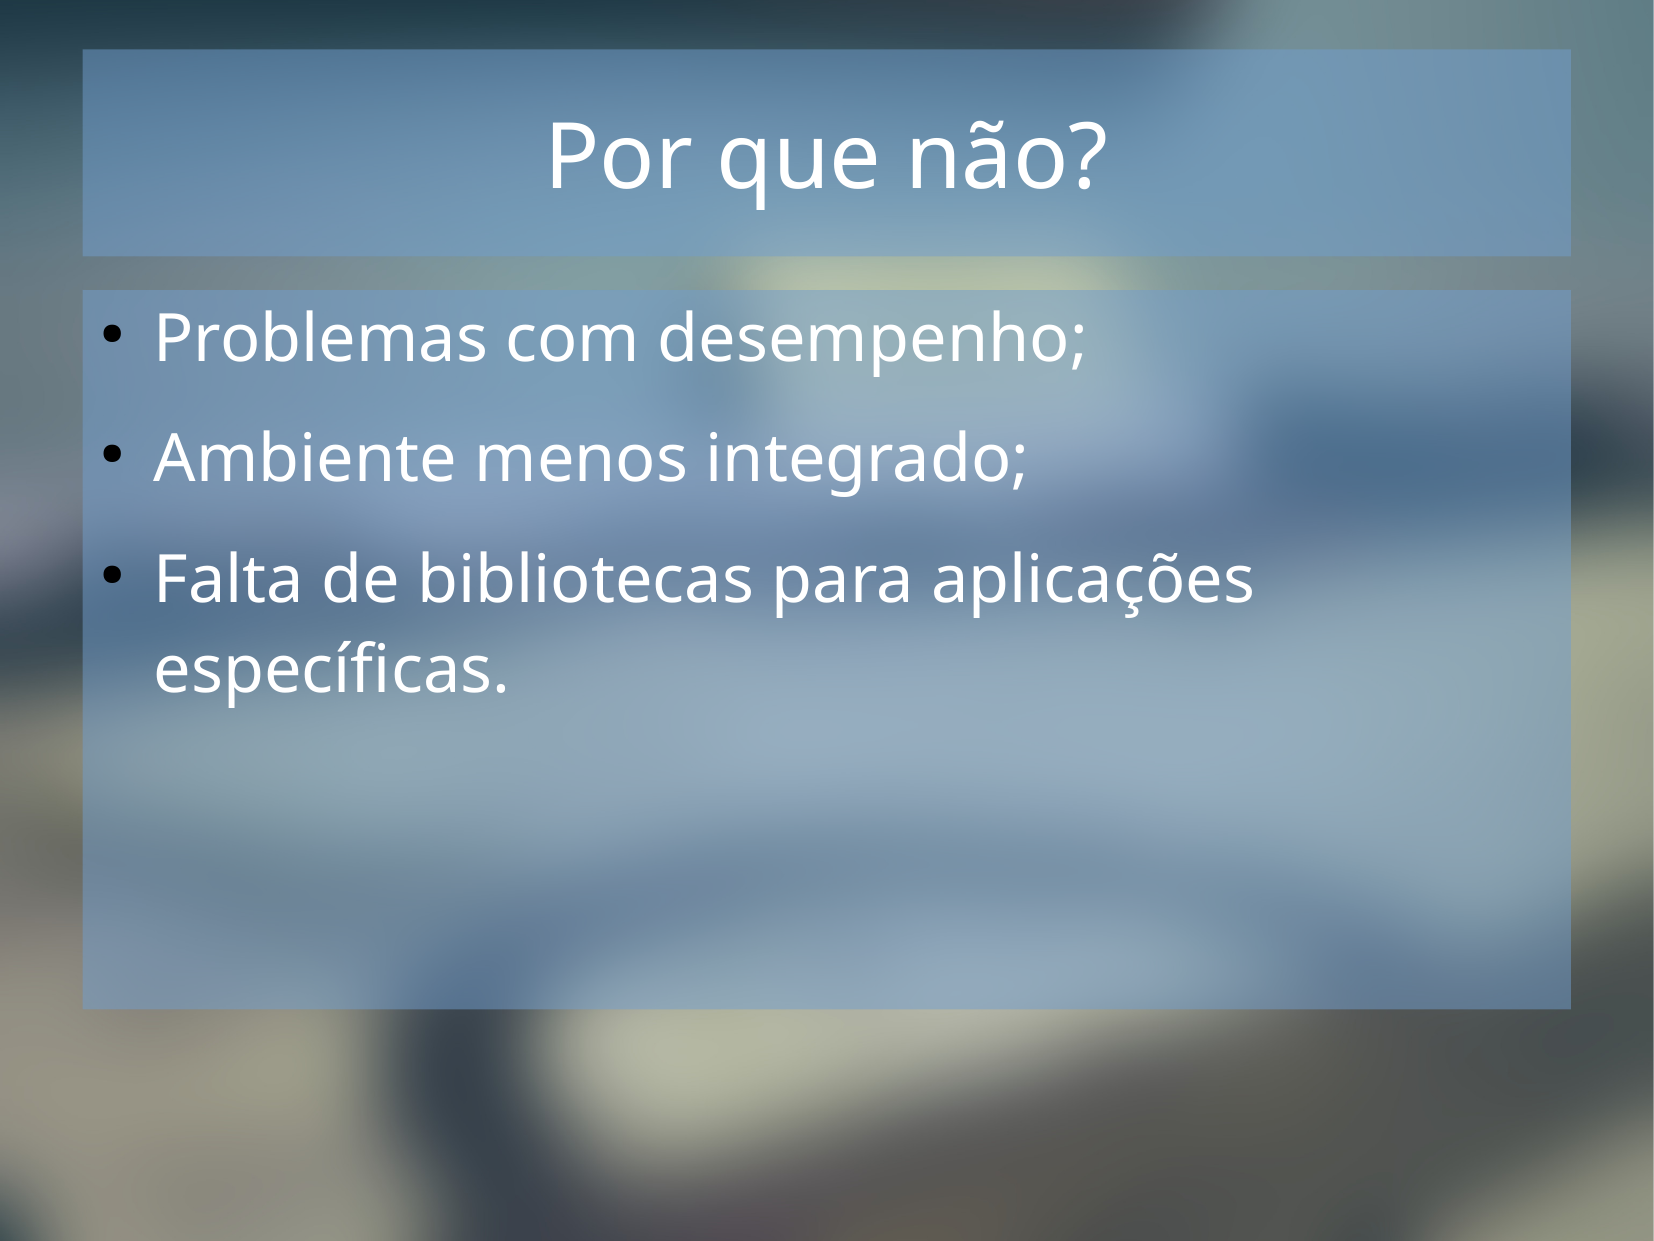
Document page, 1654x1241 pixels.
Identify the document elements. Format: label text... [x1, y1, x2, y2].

list Problemas com desempenho; Ambiente menos integrado; Falta de bibliotecas para aplicações específicas. [82, 290, 1571, 1010]
picture [0, 0, 1654, 1241]
title Por que não? [82, 49, 1571, 257]
